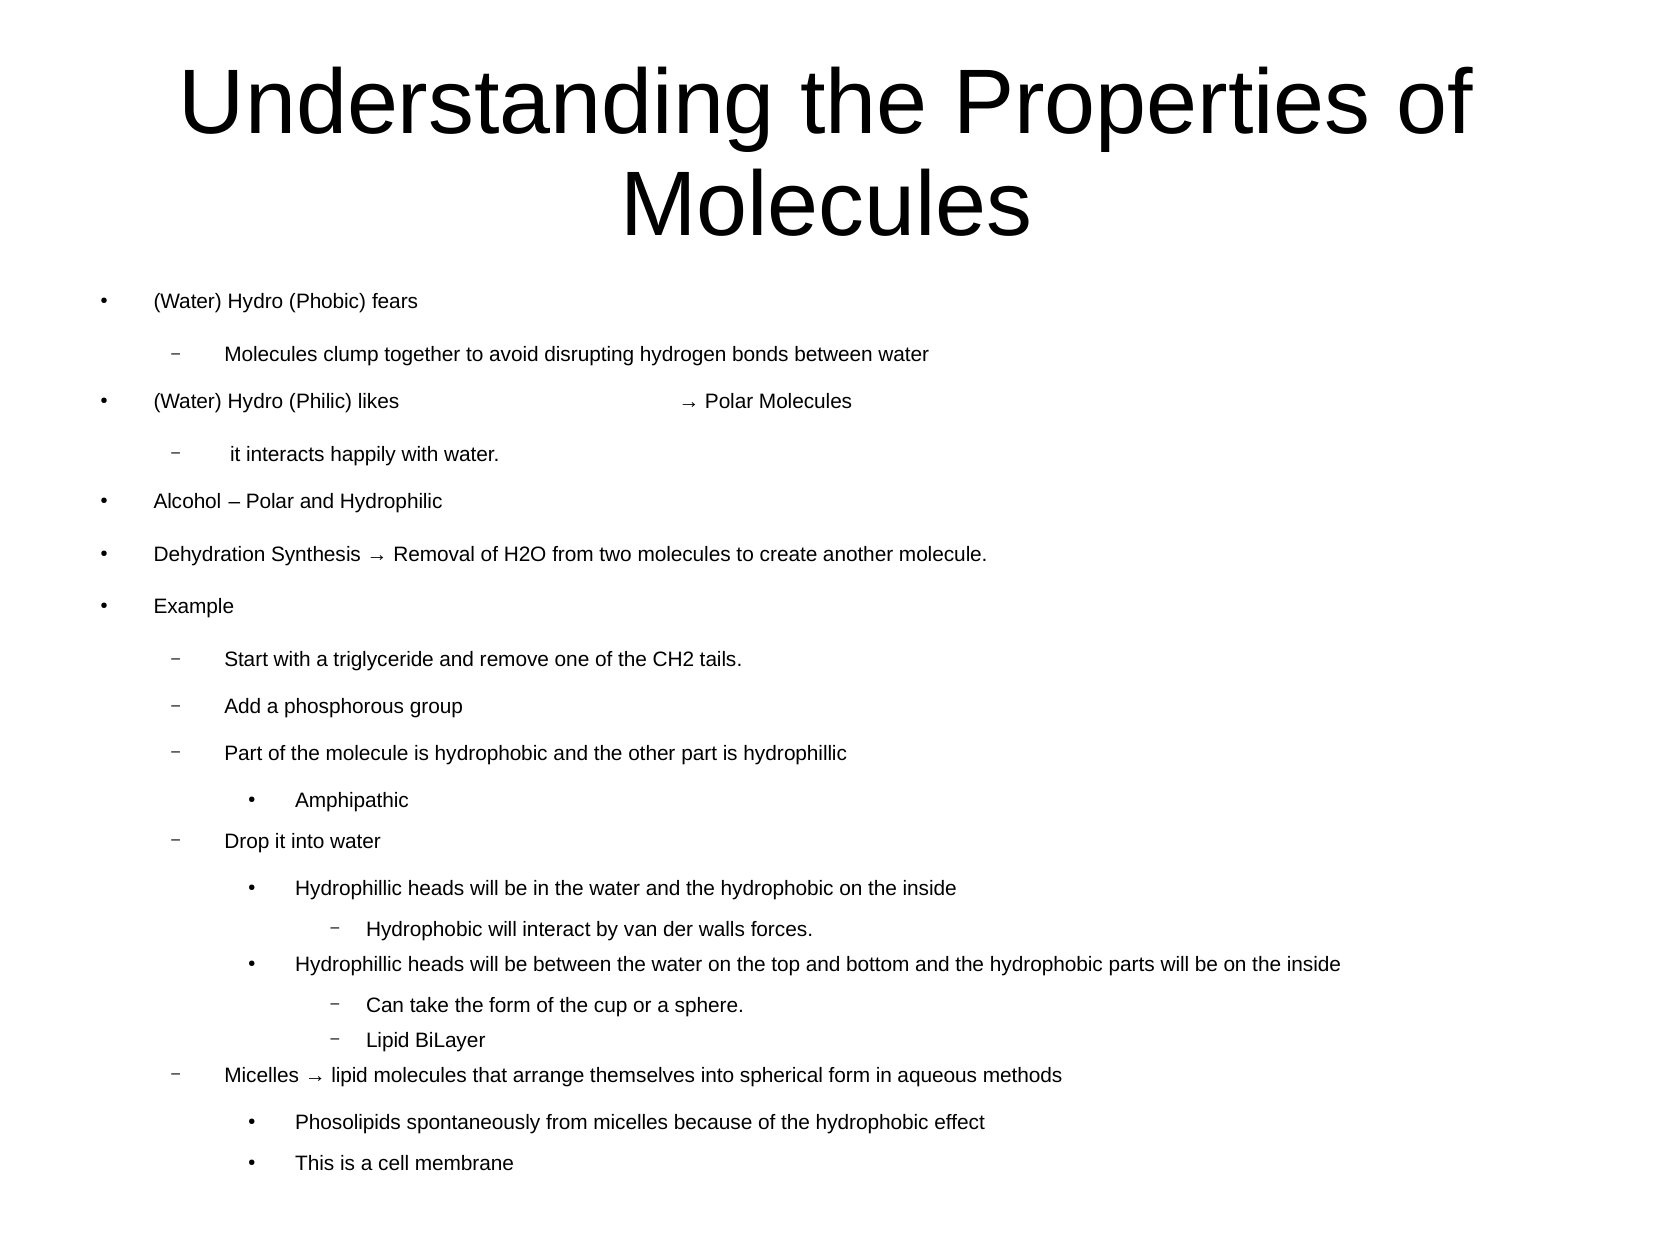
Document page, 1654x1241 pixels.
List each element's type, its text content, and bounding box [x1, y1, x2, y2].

list (Water) Hydro (Phobic) fears Molecules clump together to avoid disrupting hydrogen bonds between water (Water) Hydro (Philic) likes → Polar Molecules it interacts happily with water. Alcohol – Polar and Hydrophilic Dehydration Synthesis → Removal of H2O from two molecules to create another molecule. Example Start with a triglyceride and remove one of the CH2 tails. Add a phosphorous group Part of the molecule is hydrophobic and the other part is hydrophillic Amphipathic Drop it into water Hydrophillic heads will be in the water and the hydrophobic on the inside Hydrophobic will interact by van der walls forces. Hydrophillic heads will be between the water on the top and bottom and the hydrophobic parts will be on the inside Can take the form of the cup or a sphere. Lipid BiLayer Micelles → lipid molecules that arrange themselves into spherical form in aqueous methods Phosolipids spontaneously from micelles because of the hydrophobic effect This is a cell membrane [82, 290, 1571, 1186]
title Understanding the Properties of Molecules [82, 49, 1571, 257]
